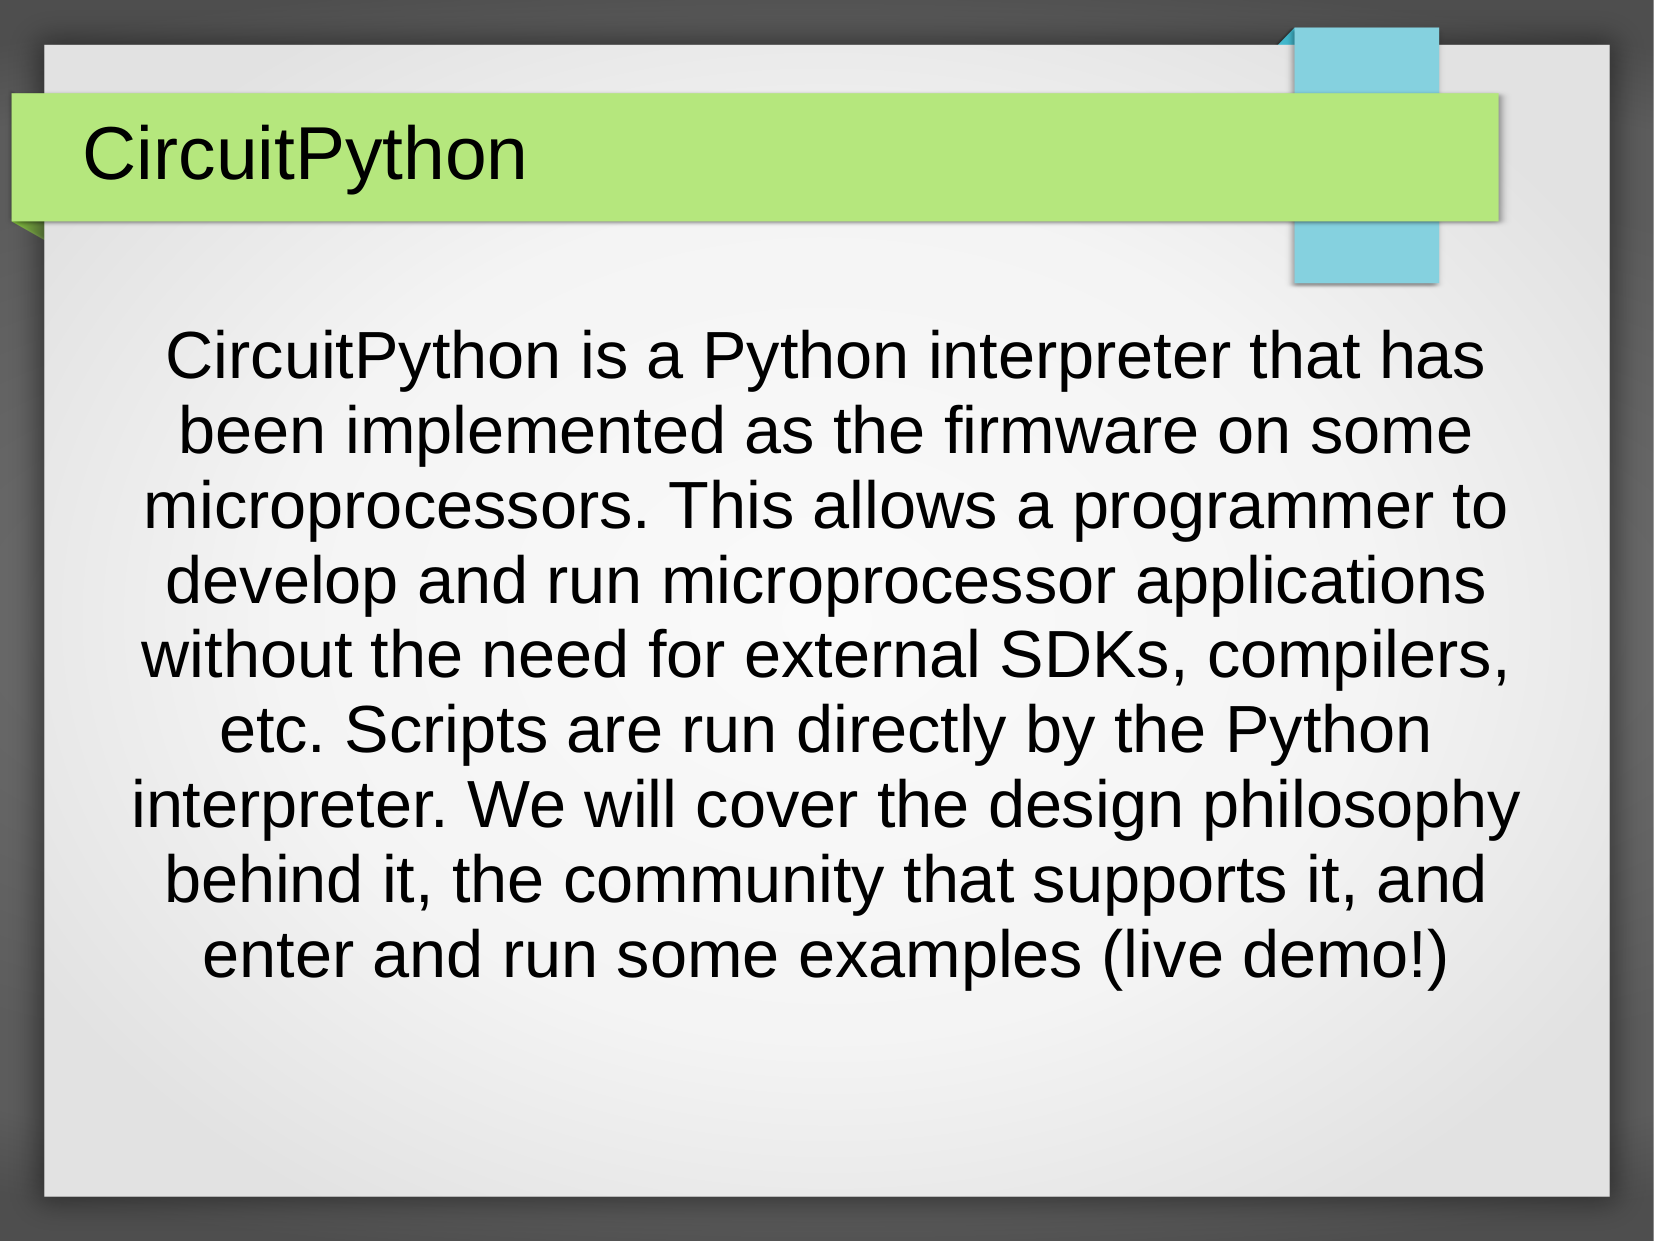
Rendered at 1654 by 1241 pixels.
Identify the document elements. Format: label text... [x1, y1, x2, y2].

picture [0, 0, 1654, 1241]
title CircuitPython [82, 94, 1264, 213]
subtitle CircuitPython is a Python interpreter that has been implemented as the firmware on some microprocessors. This allows a programmer to develop and run microprocessor applications without the need for external SDKs, compilers, etc. Scripts are run directly by the Python interpreter. We will cover the design philosophy behind it, the community that supports it, and enter and run some examples (live demo!) [82, 295, 1571, 1015]
